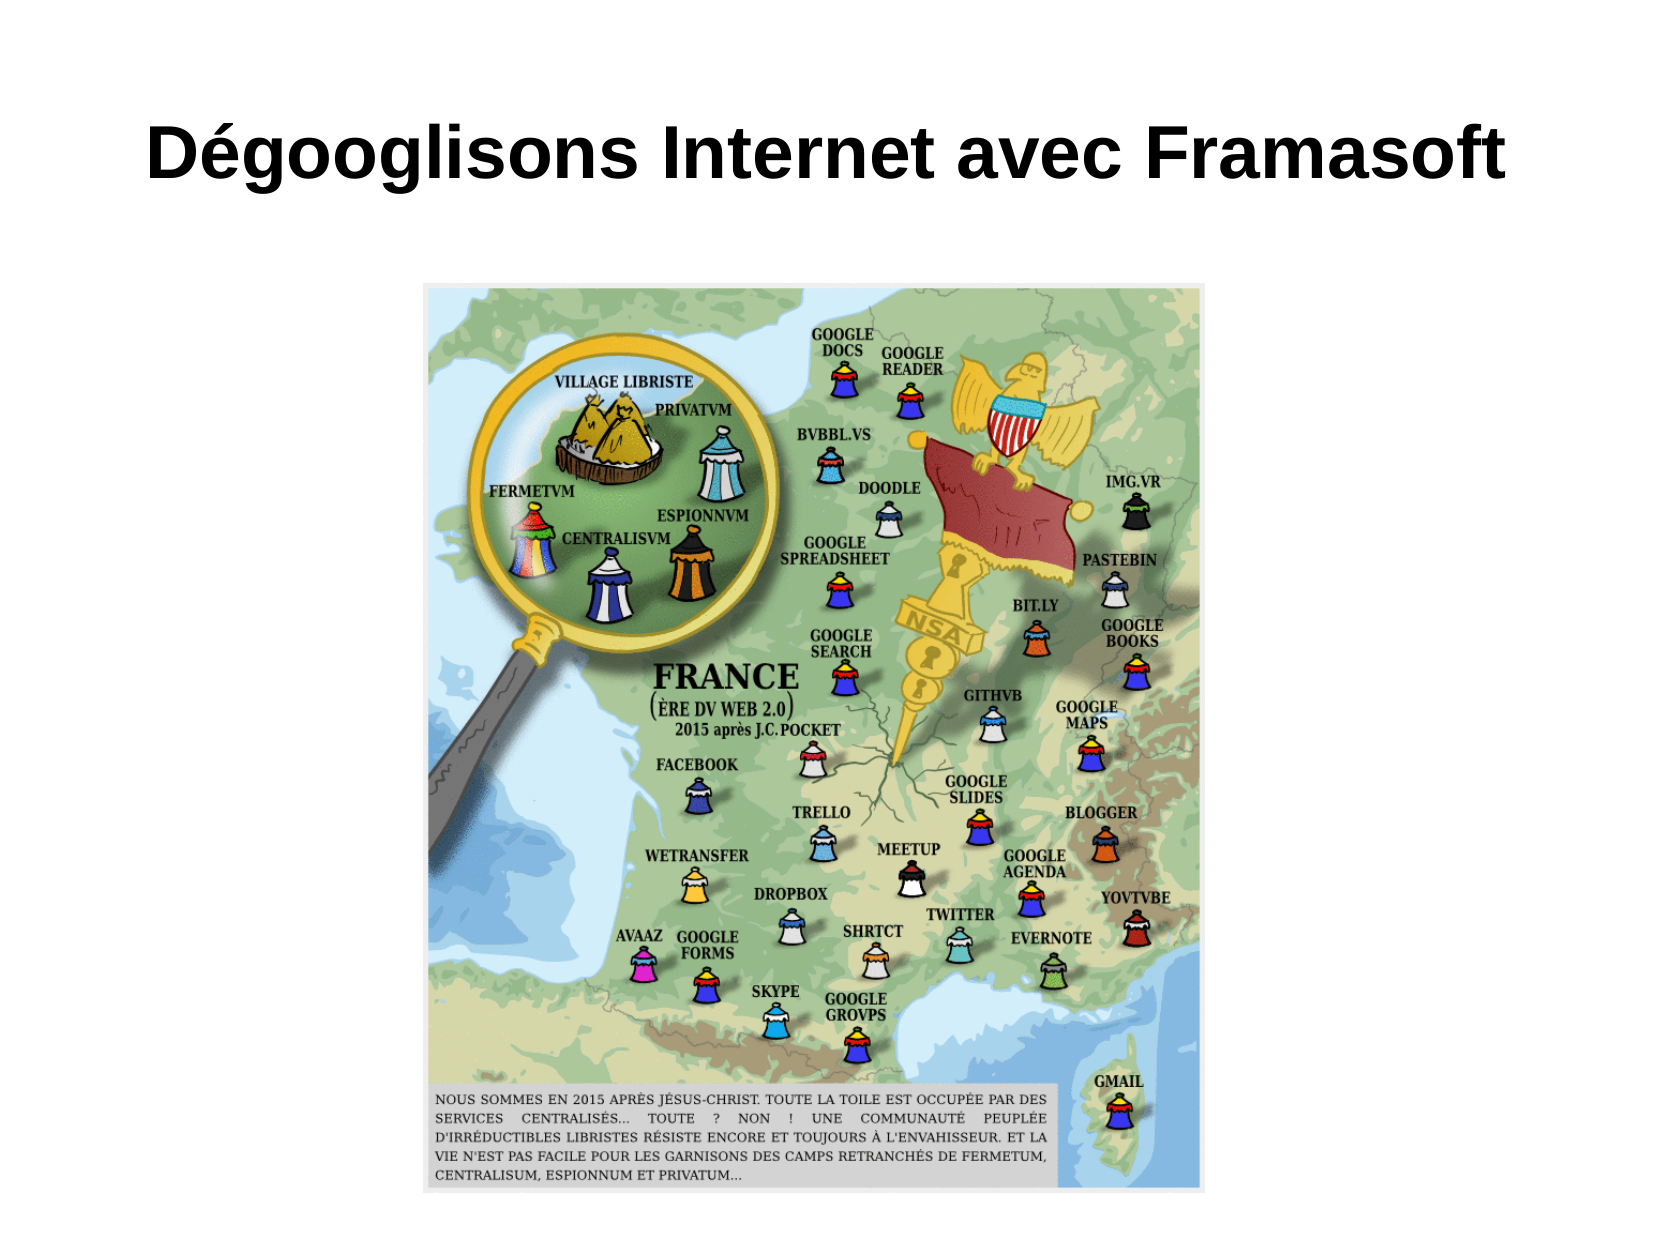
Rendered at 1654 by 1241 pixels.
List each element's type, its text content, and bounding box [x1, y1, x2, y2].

picture [423, 283, 1205, 1193]
title Dégooglisons Internet avec Framasoft [82, 49, 1571, 257]
